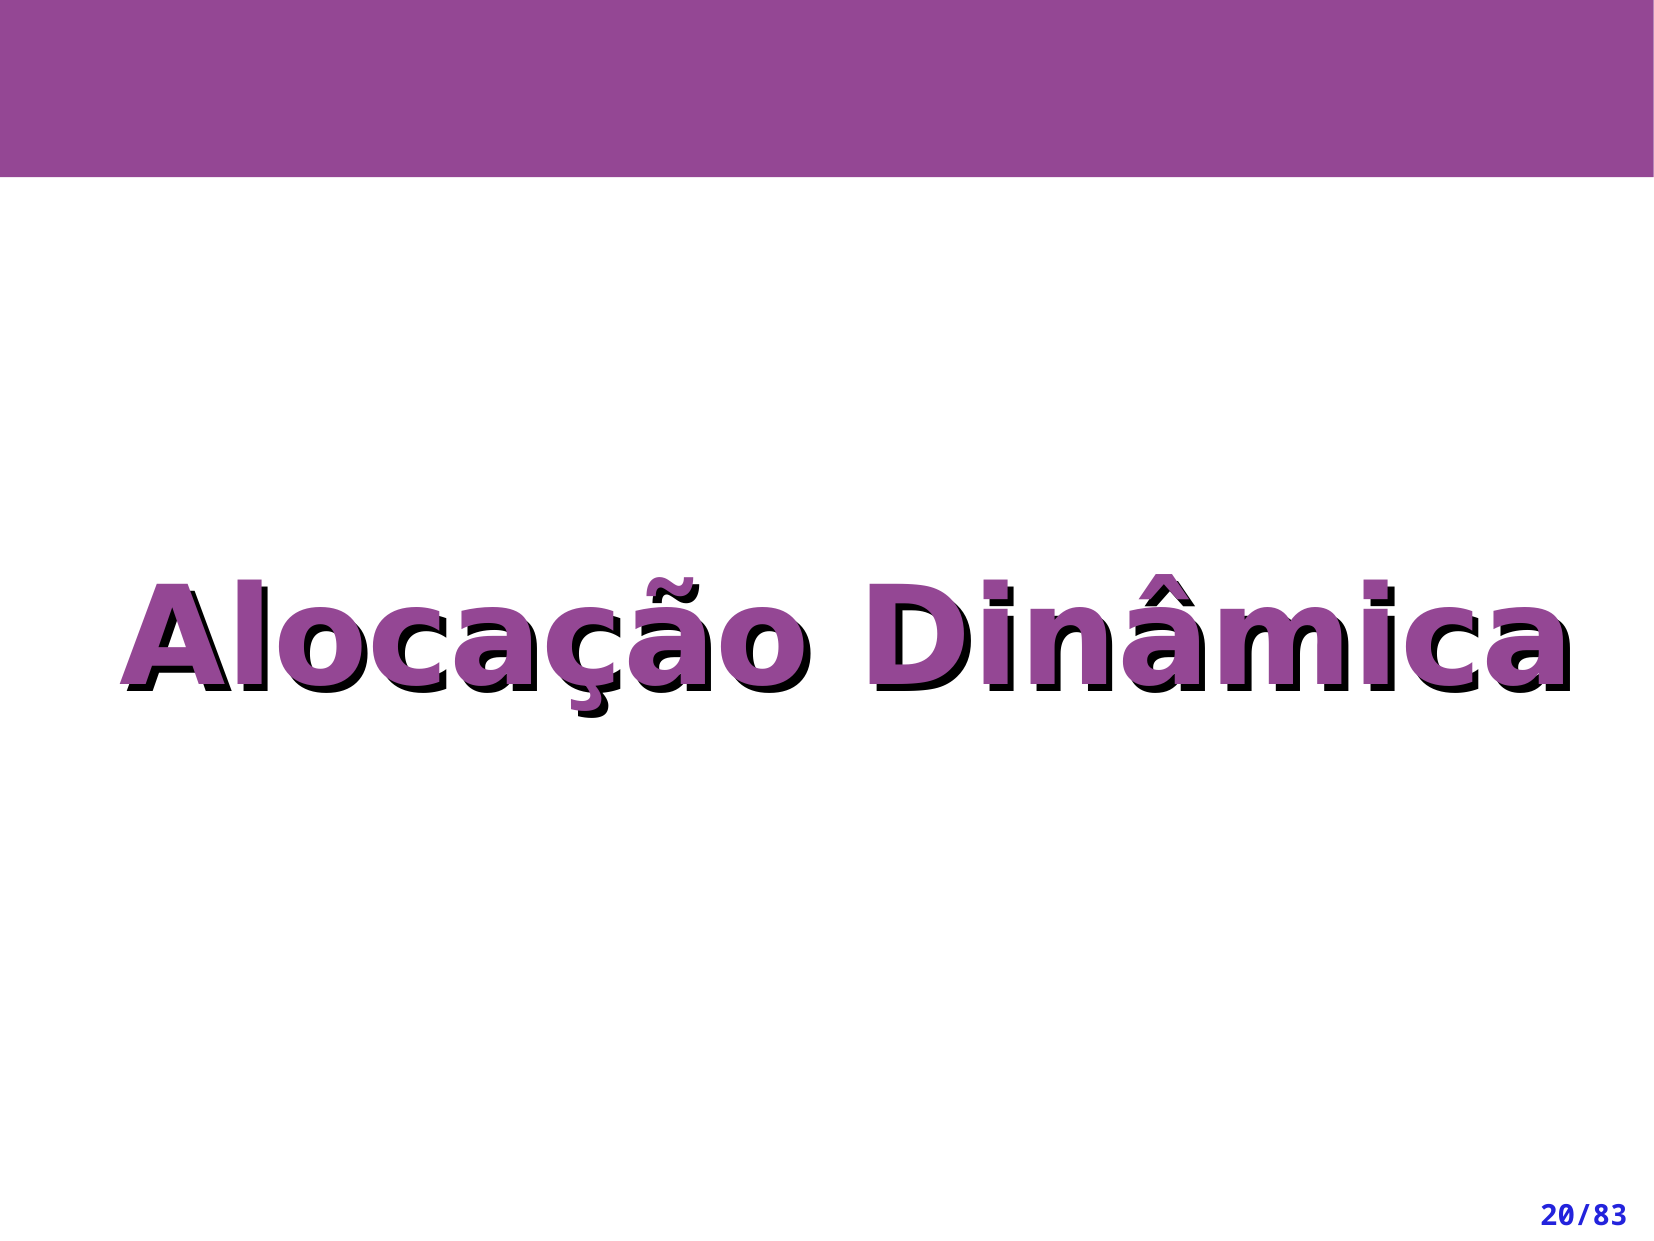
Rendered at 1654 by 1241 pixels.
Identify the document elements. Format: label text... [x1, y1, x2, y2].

text_box Alocação Dinâmica [105, 549, 1591, 727]
